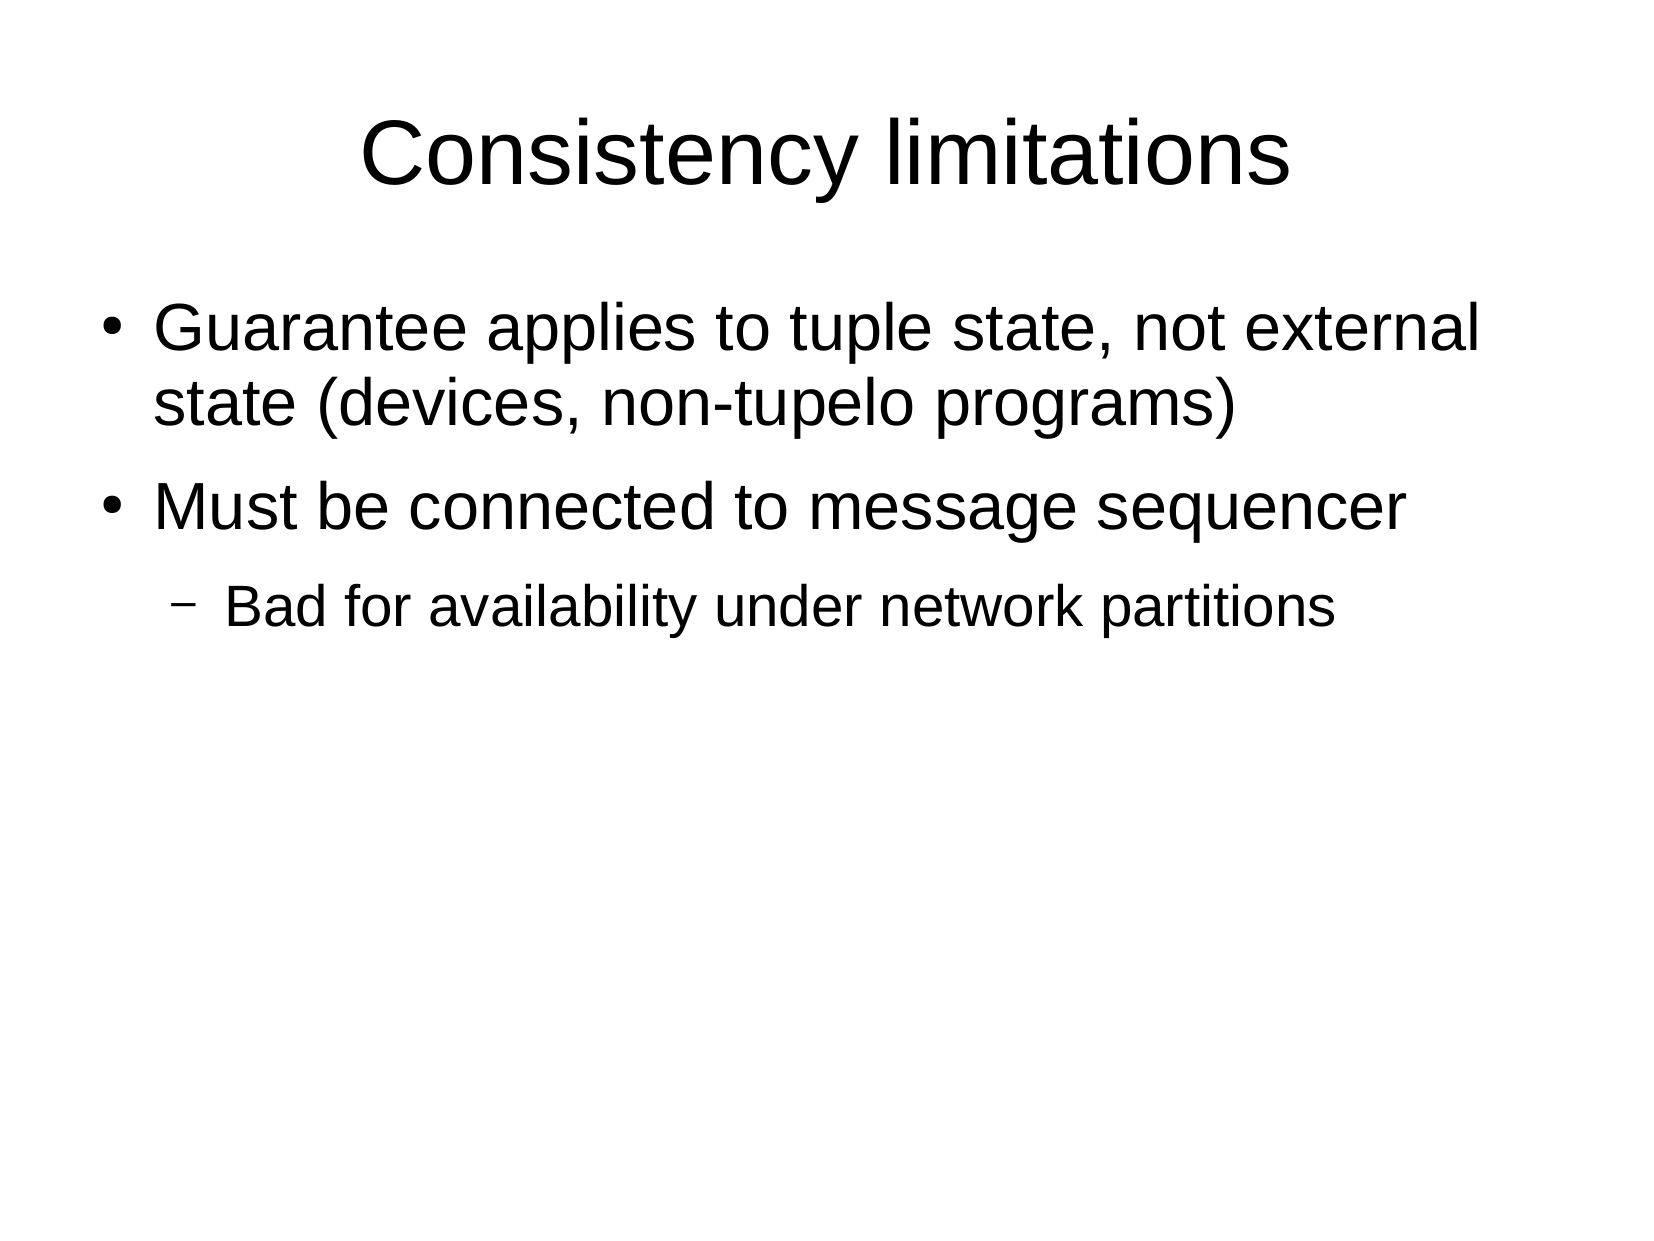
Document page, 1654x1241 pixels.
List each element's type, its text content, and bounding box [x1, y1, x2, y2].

list Guarantee applies to tuple state, not external state (devices, non-tupelo programs) Must be connected to message sequencer Bad for availability under network partitions [82, 290, 1538, 1010]
title Consistency limitations [82, 49, 1571, 257]
